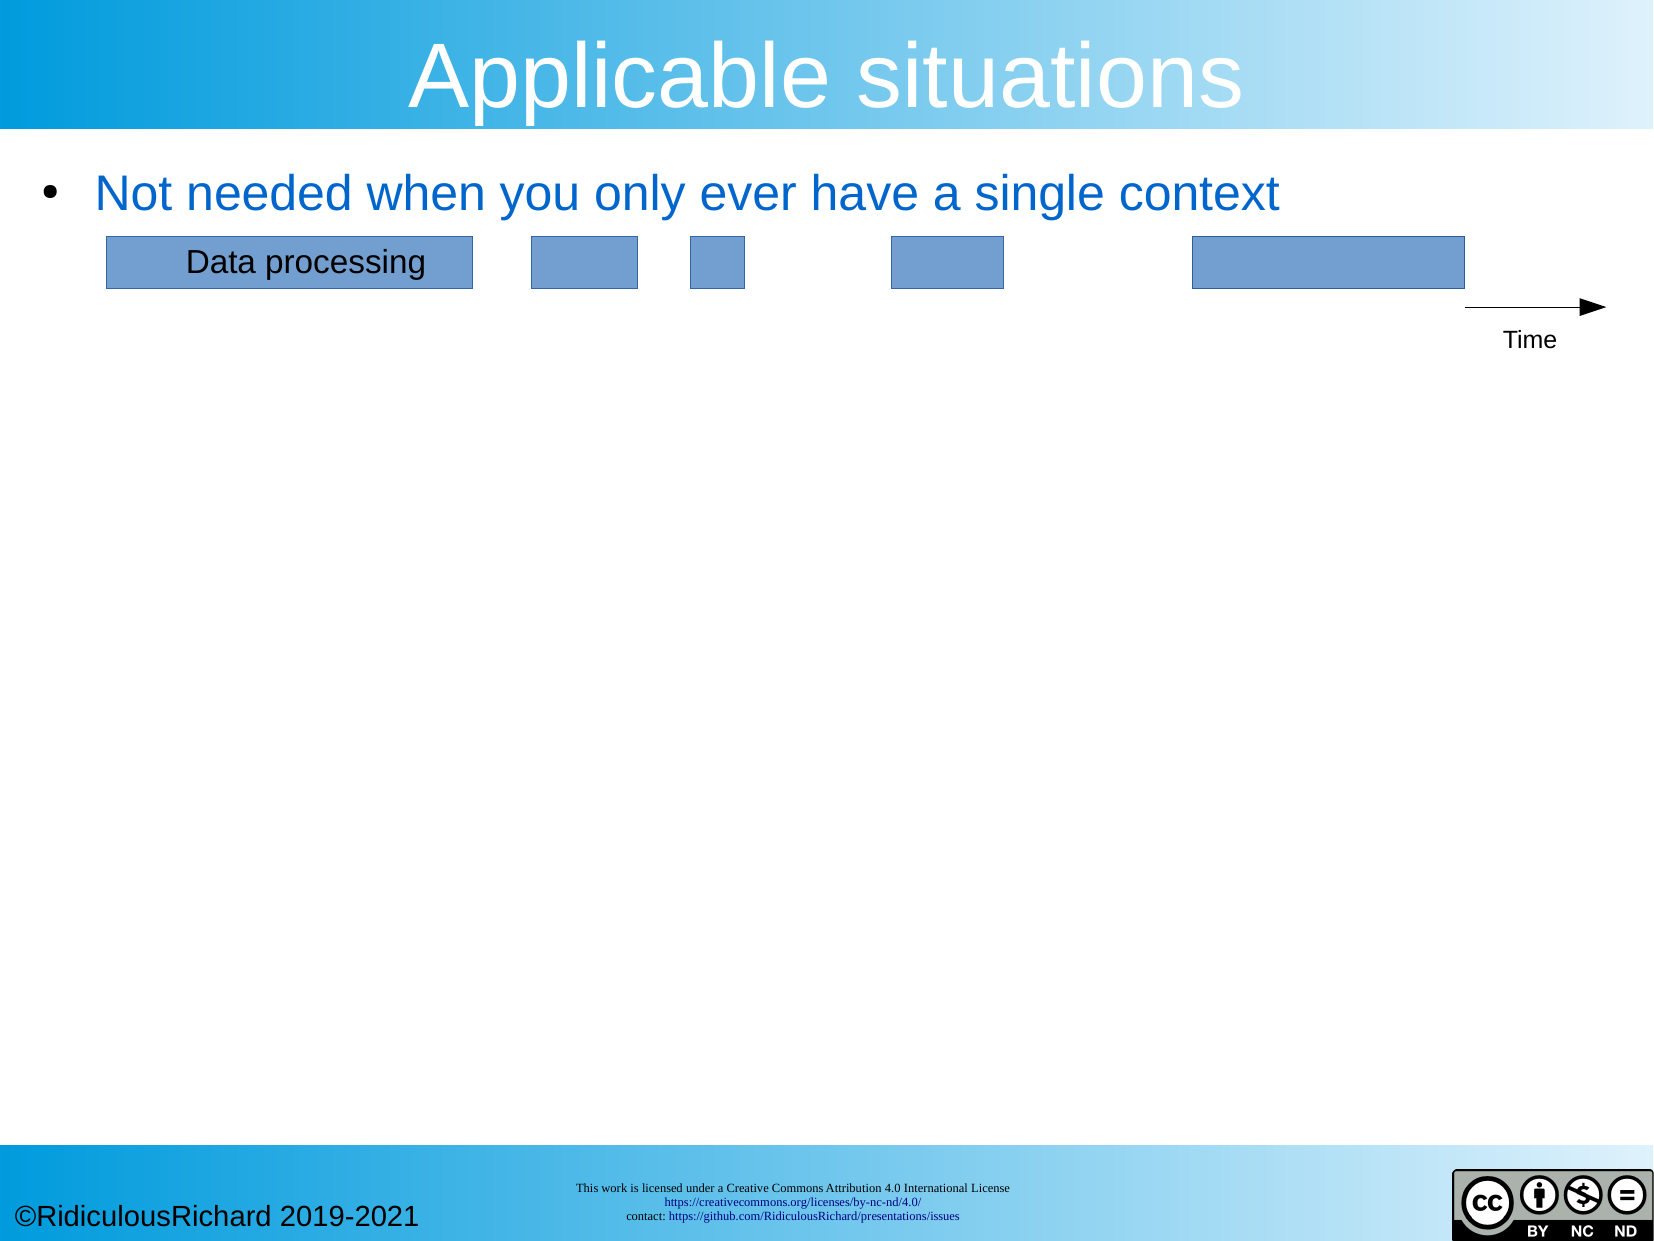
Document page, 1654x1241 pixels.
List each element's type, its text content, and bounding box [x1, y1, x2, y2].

text_box [531, 236, 638, 289]
title Applicable situations [82, 23, 1571, 129]
text_box [1192, 236, 1465, 289]
picture [1452, 1169, 1654, 1241]
text_box [690, 236, 745, 289]
text_box Time [1488, 318, 1595, 362]
text_box [891, 236, 1004, 289]
picture [138, 1146, 142, 1241]
list Not needed when you only ever have a single context [23, 165, 1630, 686]
text_box Data processing [106, 236, 473, 289]
